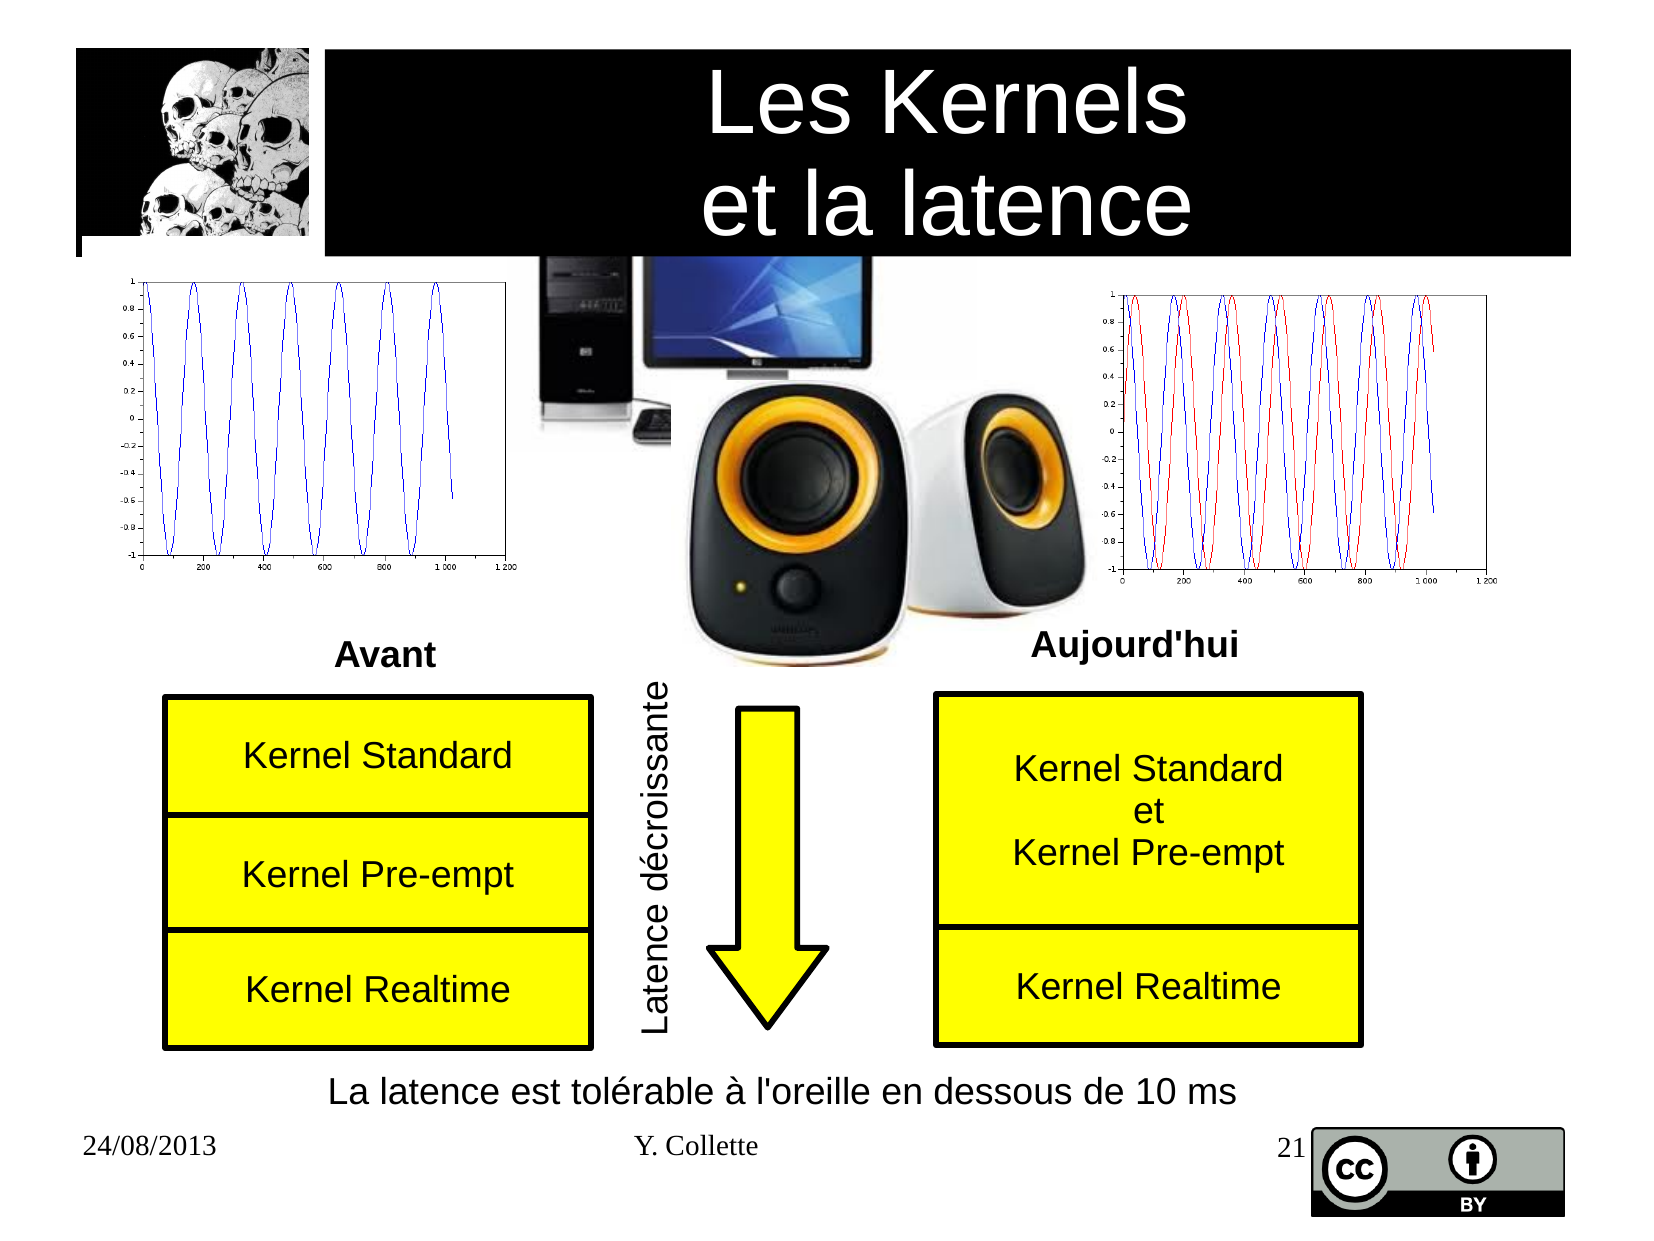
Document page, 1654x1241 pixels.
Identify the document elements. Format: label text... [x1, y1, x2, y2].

text_box Kernel Standard [165, 696, 591, 814]
text_box La latence est tolérable à l'oreille en dessous de 10 ms [312, 1062, 1258, 1120]
text_box Kernel Realtime [165, 930, 591, 1049]
text_box Latence décroissante [625, 661, 683, 1052]
text_box Kernel Realtime [936, 927, 1362, 1046]
text_box [708, 708, 827, 1028]
text_box Kernel Standard et Kernel Pre-empt [936, 693, 1362, 927]
picture [1311, 1127, 1565, 1217]
text_box Kernel Pre-empt [165, 814, 591, 930]
picture [76, 48, 1547, 667]
title Les Kernels et la latence [324, 49, 1571, 257]
text_box Avant [318, 625, 461, 683]
text_box Aujourd'hui [1015, 616, 1264, 674]
